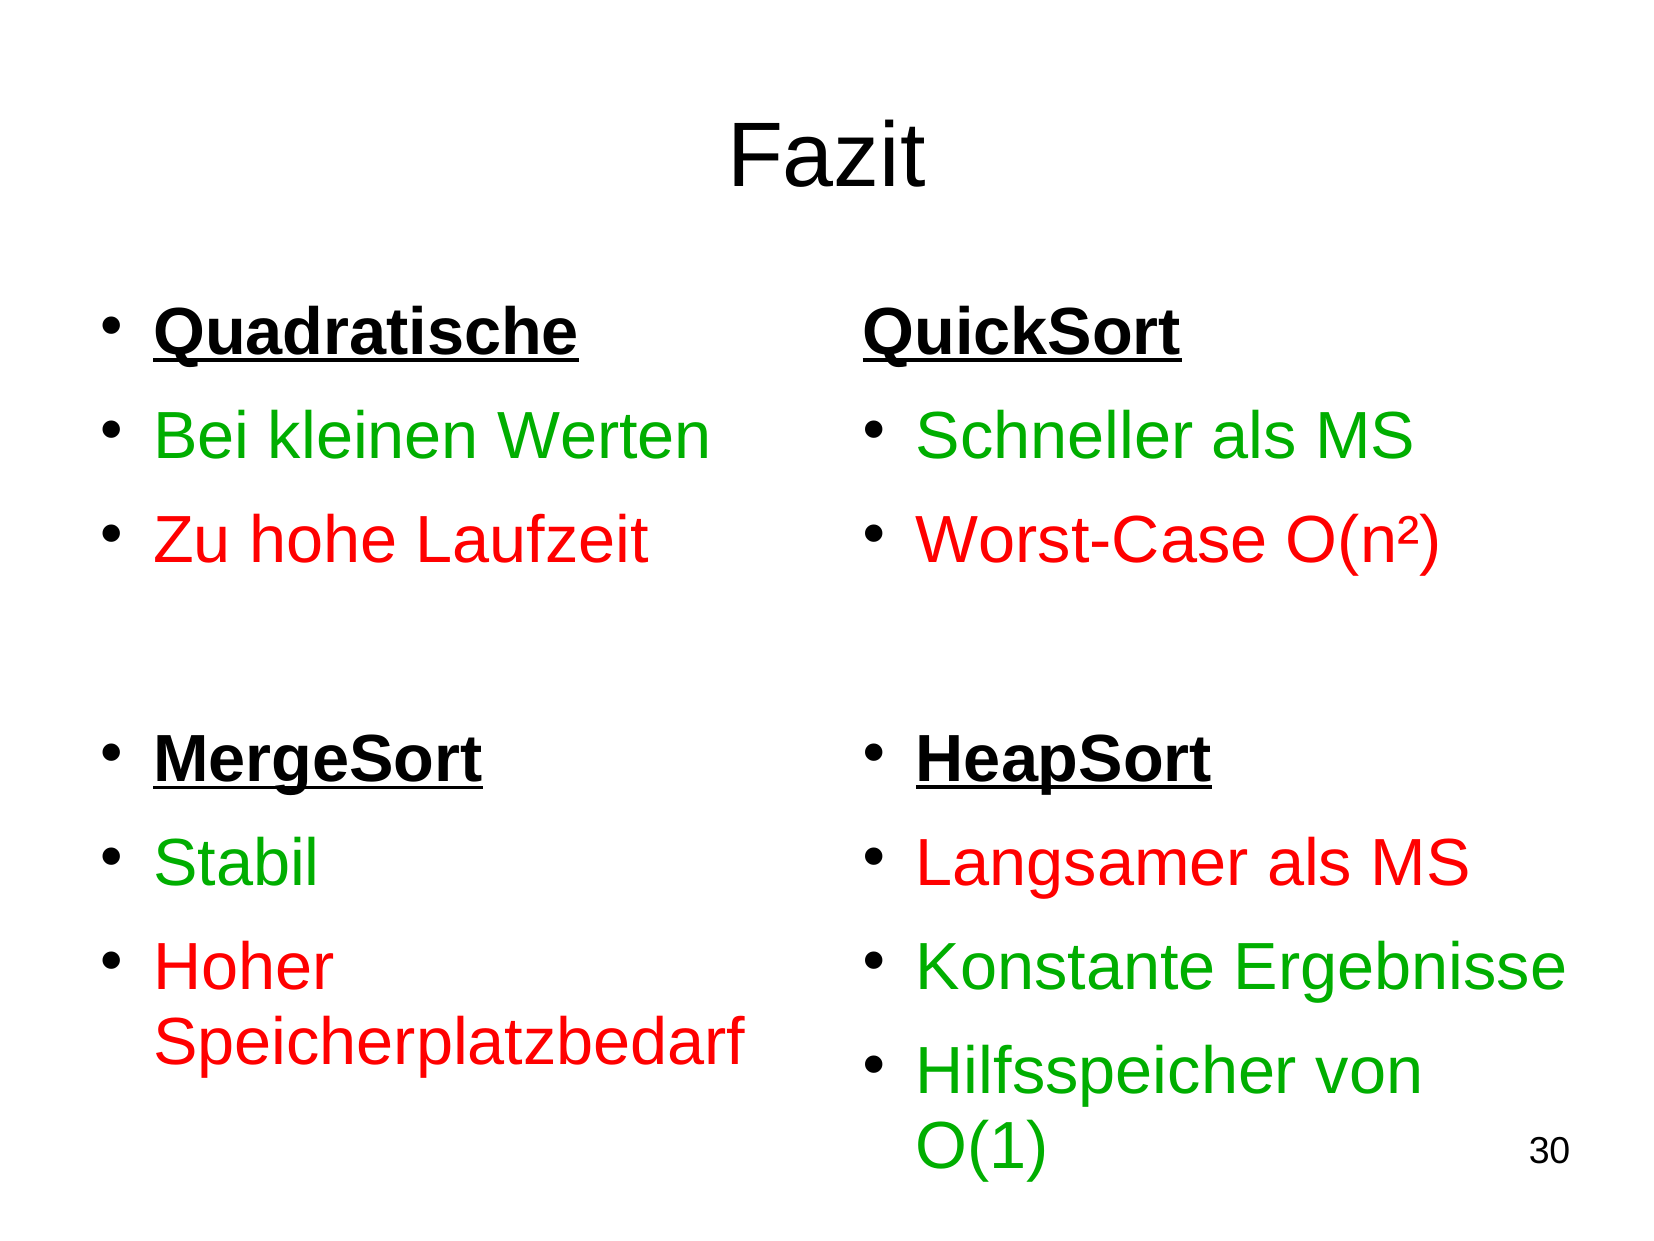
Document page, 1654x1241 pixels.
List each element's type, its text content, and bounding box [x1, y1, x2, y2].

text_box HeapSort Langsamer als MS Konstante Ergebnisse Hilfsspeicher von O(1) [845, 717, 1572, 1241]
text_box Quadratische Bei kleinen Werten Zu hohe Laufzeit [82, 290, 809, 681]
text_box MergeSort Stabil Hoher Speicherplatzbedarf [82, 717, 809, 1181]
text_box QuickSort Schneller als MS Worst-Case O(n²) [845, 290, 1572, 681]
title Fazit [82, 49, 1571, 257]
